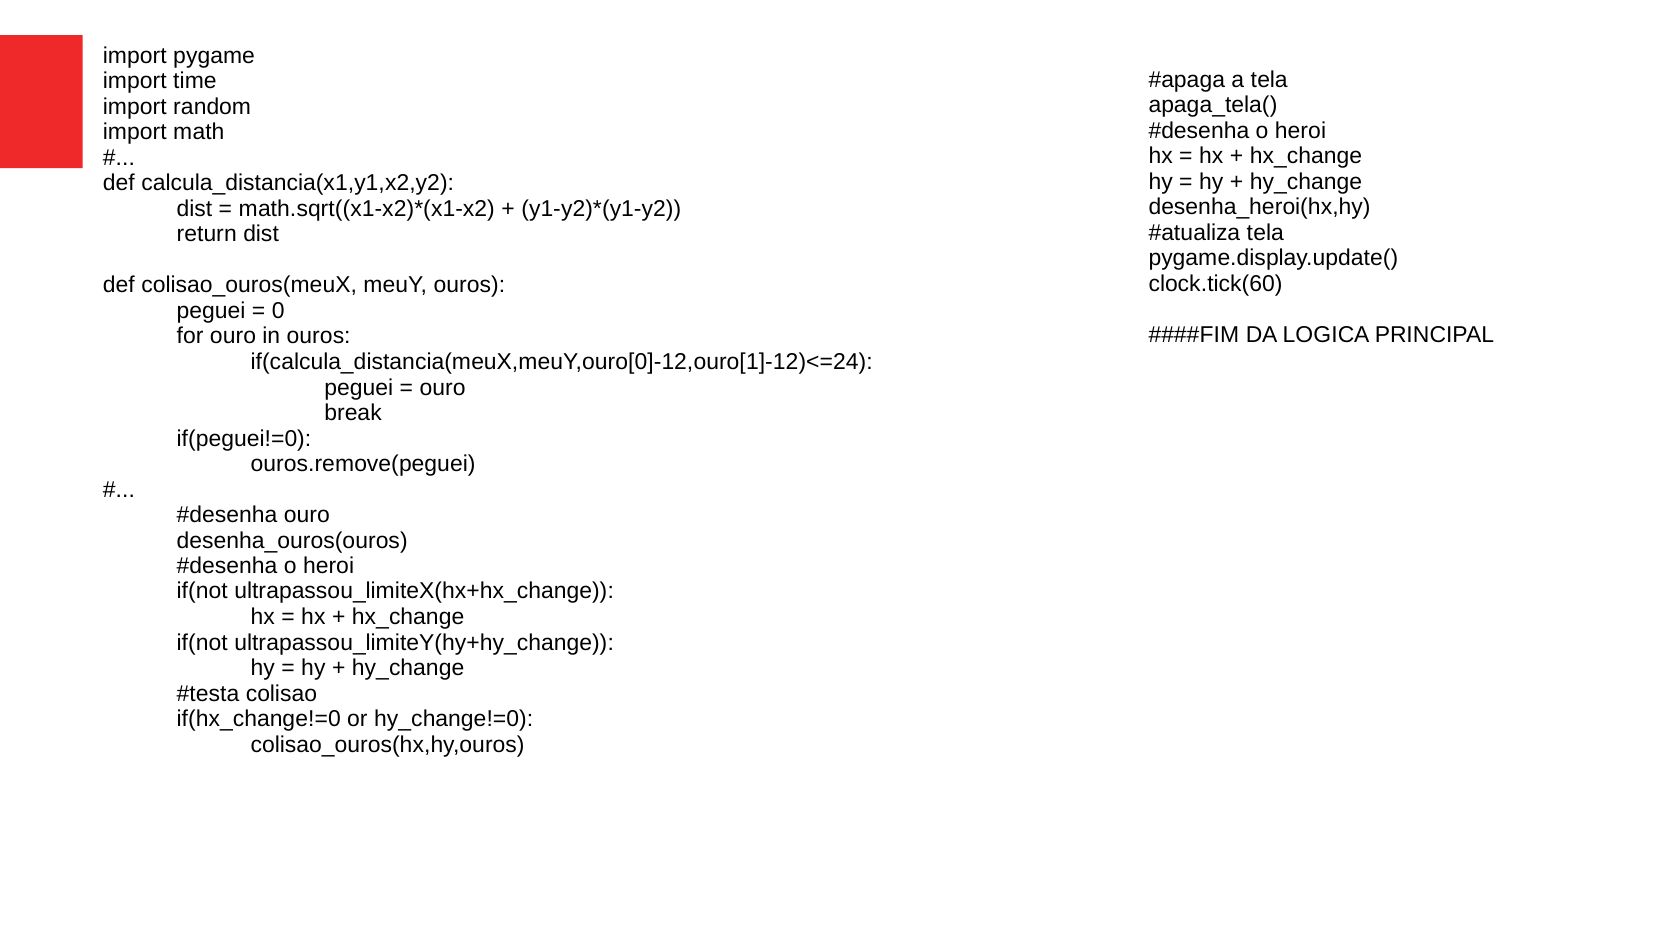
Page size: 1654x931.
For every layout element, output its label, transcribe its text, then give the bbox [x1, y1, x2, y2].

text_box import pygame import time import random import math #... def calcula_distancia(x1,y1,x2,y2): dist = math.sqrt((x1-x2)*(x1-x2) + (y1-y2)*(y1-y2)) return dist def colisao_ouros(meuX, meuY, ouros): peguei = 0 for ouro in ouros: if(calcula_distancia(meuX,meuY,ouro[0]-12,ouro[1]-12)<=24): peguei = ouro break if(peguei!=0): ouros.remove(peguei) #... #desenha ouro desenha_ouros(ouros) #desenha o heroi if(not ultrapassou_limiteX(hx+hx_change)): hx = hx + hx_change if(not ultrapassou_limiteY(hy+hy_change)): hy = hy + hy_change #testa colisao if(hx_change!=0 or hy_change!=0): colisao_ouros(hx,hy,ouros) [88, 35, 1075, 931]
text_box #apaga a tela apaga_tela() #desenha o heroi hx = hx + hx_change hy = hy + hy_change desenha_heroi(hx,hy) #atualiza tela pygame.display.update() clock.tick(60) ####FIM DA LOGICA PRINCIPAL [1133, 59, 1536, 406]
